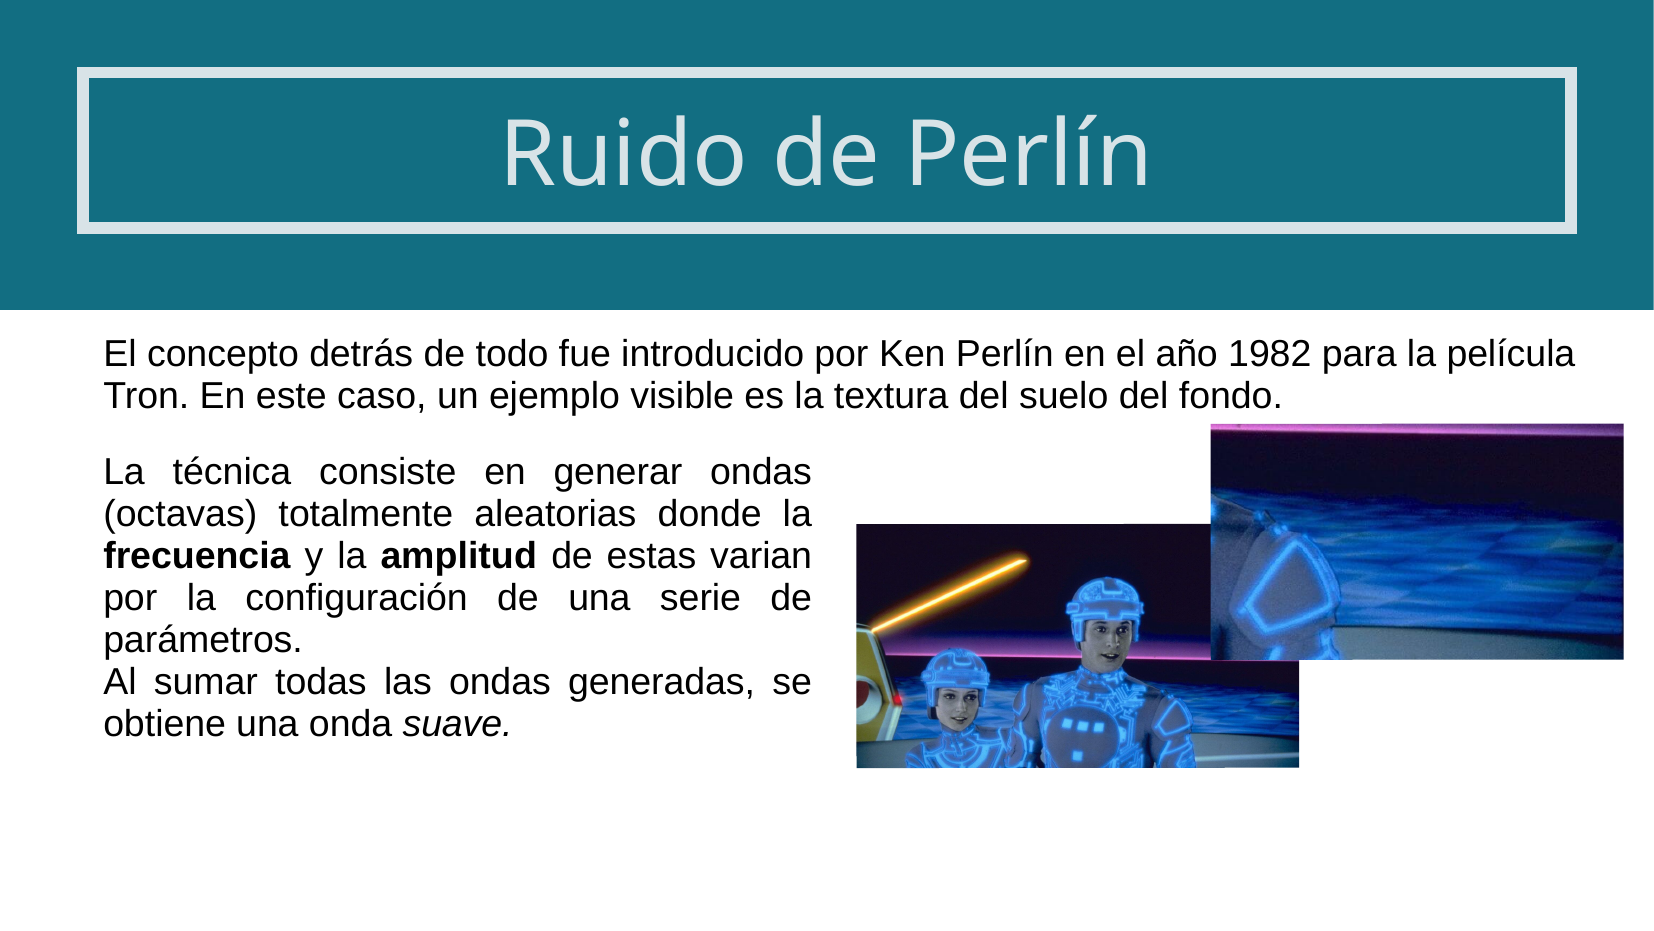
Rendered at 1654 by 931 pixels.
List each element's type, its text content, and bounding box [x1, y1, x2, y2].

picture [0, 0, 1654, 931]
title Ruido de Perlín [82, 72, 1571, 228]
text_box La técnica consiste en generar ondas (octavas) totalmente aleatorias donde la frecuencia y la amplitud de estas varian por la configuración de una serie de parámetros. Al sumar todas las ondas generadas, se obtiene una onda suave. [88, 442, 827, 752]
text_box El concepto detrás de todo fue introducido por Ken Perlín en el año 1982 para la película Tron. En este caso, un ejemplo visible es la textura del suelo del fondo. [88, 324, 1595, 424]
